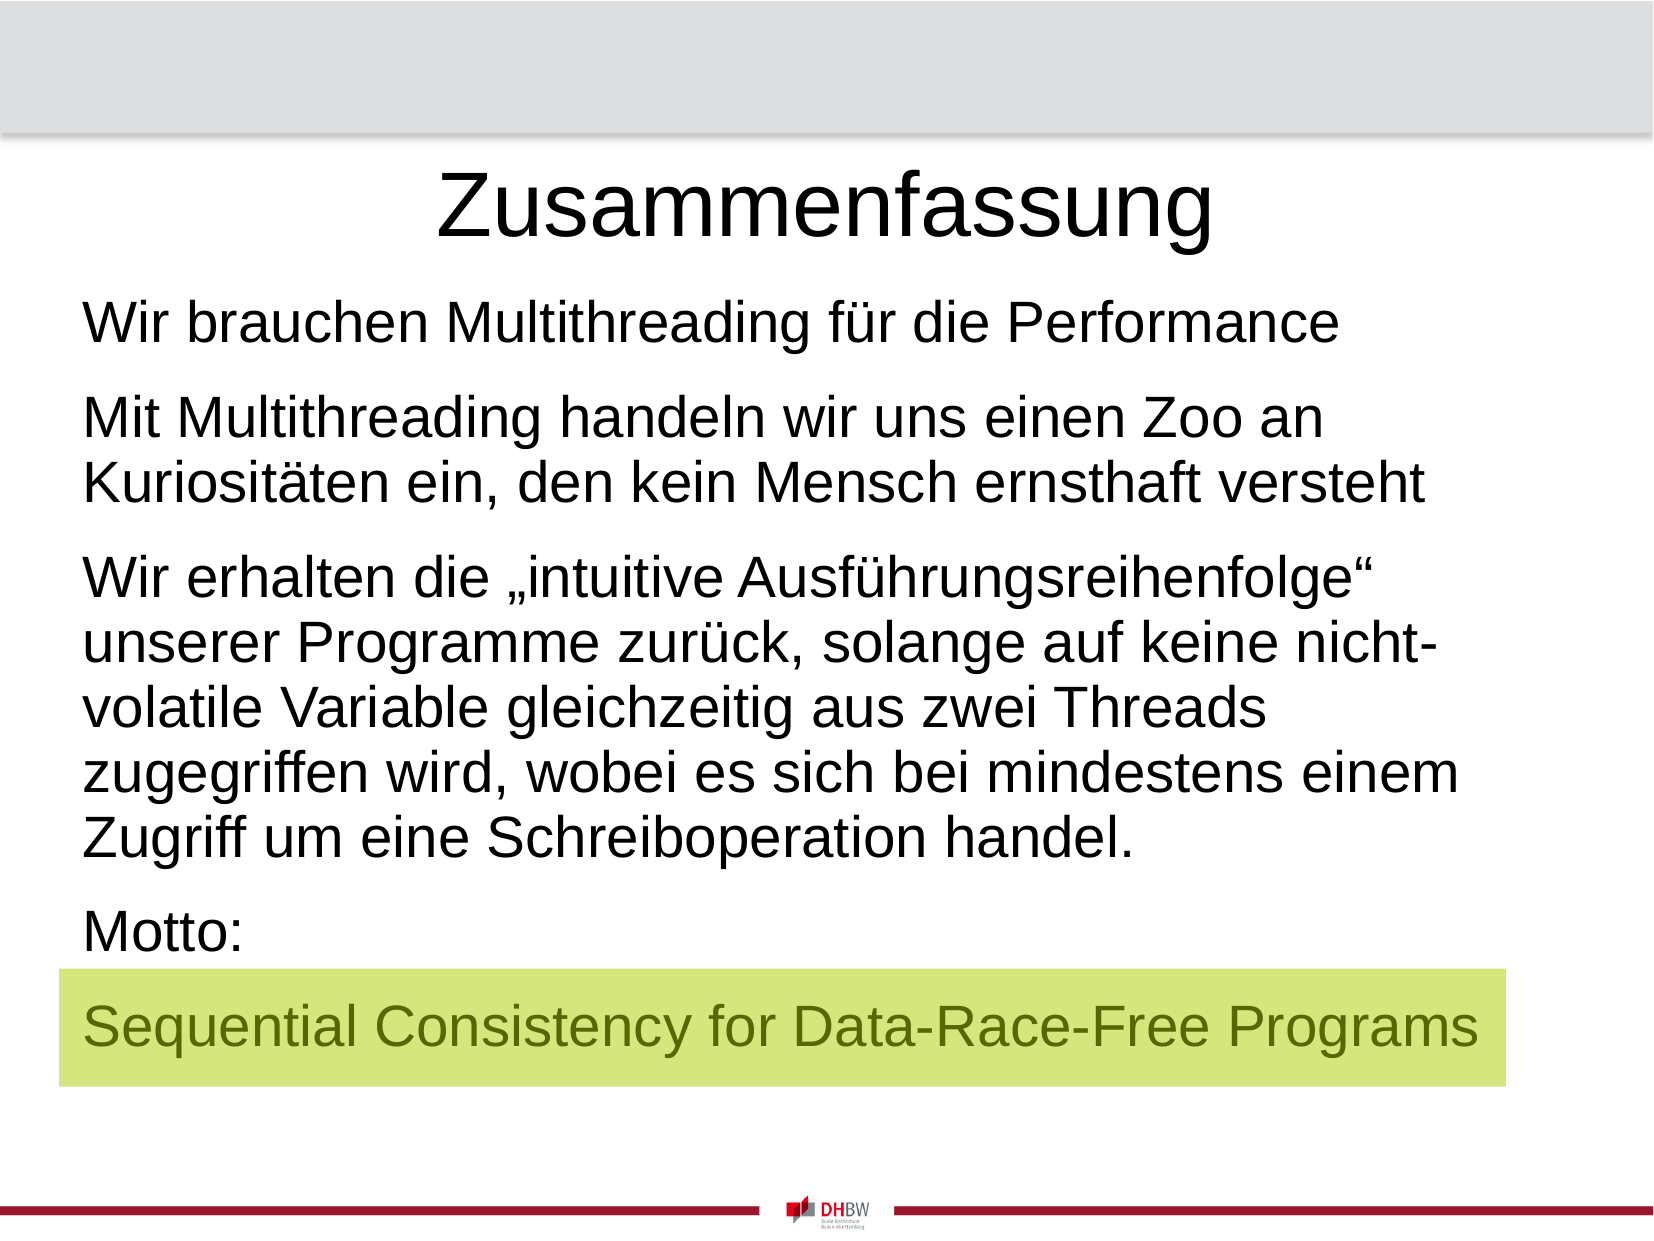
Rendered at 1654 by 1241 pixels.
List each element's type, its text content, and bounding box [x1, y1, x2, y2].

text_box [59, 968, 1506, 1087]
picture [0, 1, 1654, 1237]
list Wir brauchen Multithreading für die Performance Mit Multithreading handeln wir uns einen Zoo an Kuriositäten ein, den kein Mensch ernsthaft versteht Wir erhalten die „intuitive Ausführungsreihenfolge“ unserer Programme zurück, solange auf keine nicht-volatile Variable gleichzeitig aus zwei Threads zugegriffen wird, wobei es sich bei mindestens einem Zugriff um eine Schreiboperation handel. Motto: Sequential Consistency for Data-Race-Free Programs [82, 290, 1571, 1127]
title Zusammenfassung [82, 49, 1571, 257]
